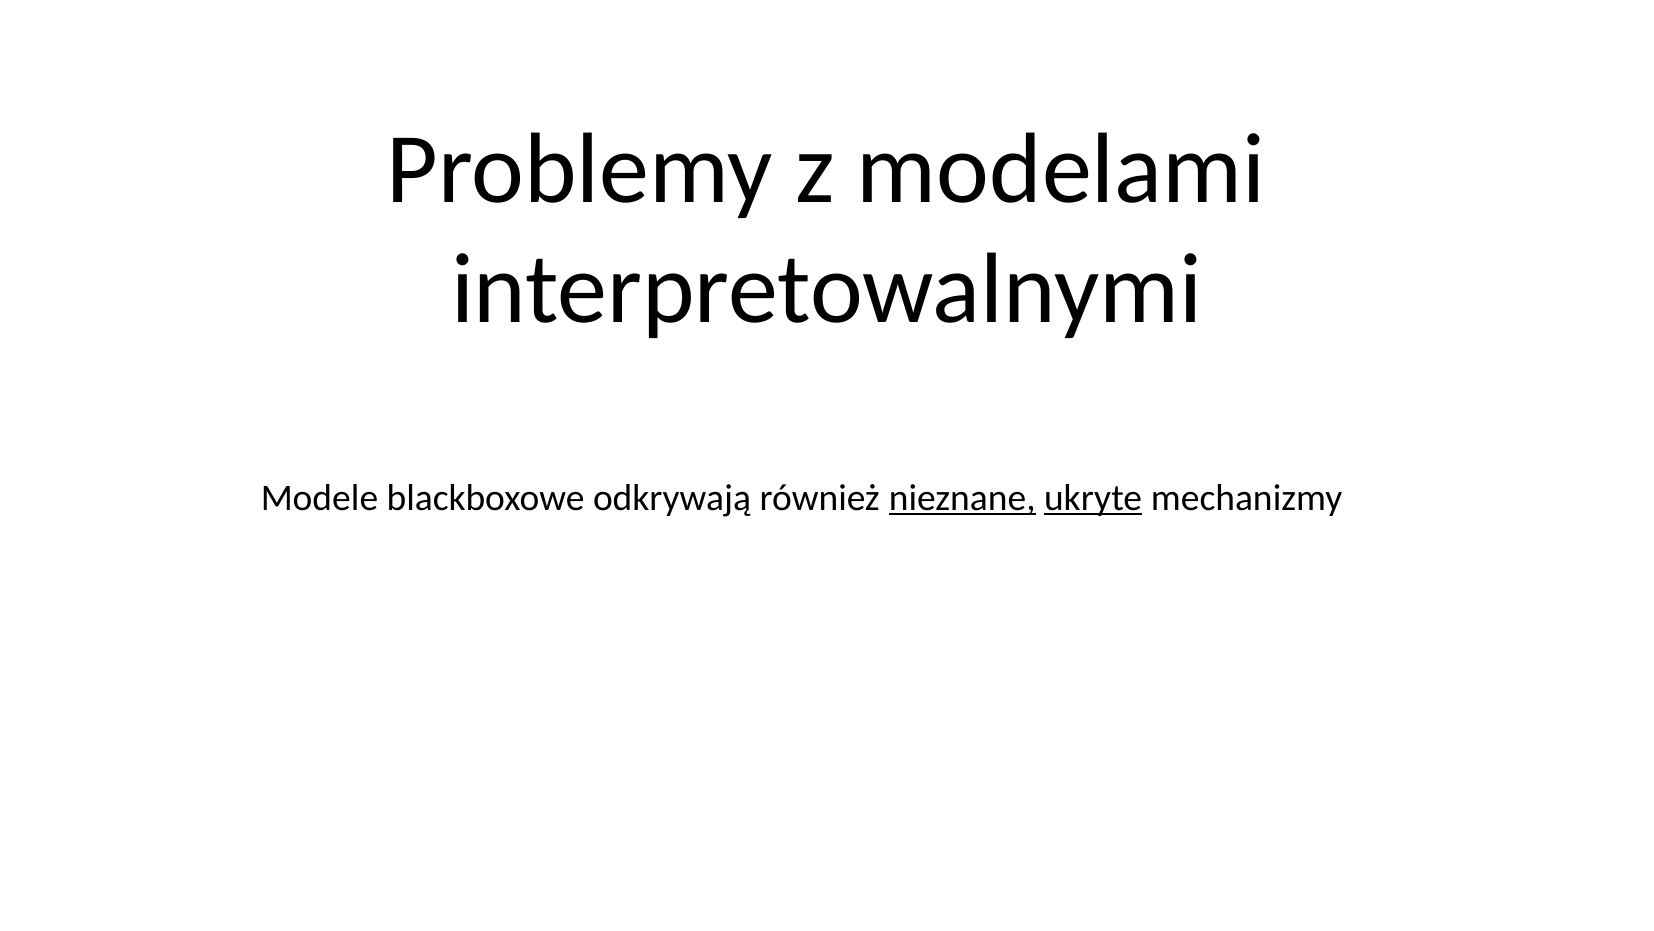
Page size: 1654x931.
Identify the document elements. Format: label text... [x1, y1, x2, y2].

text_box Problemy z modelami interpretowalnymi [311, 95, 1343, 353]
text_box Modele blackboxowe odkrywają również nieznane, ukryte mechanizmy [239, 465, 1364, 526]
